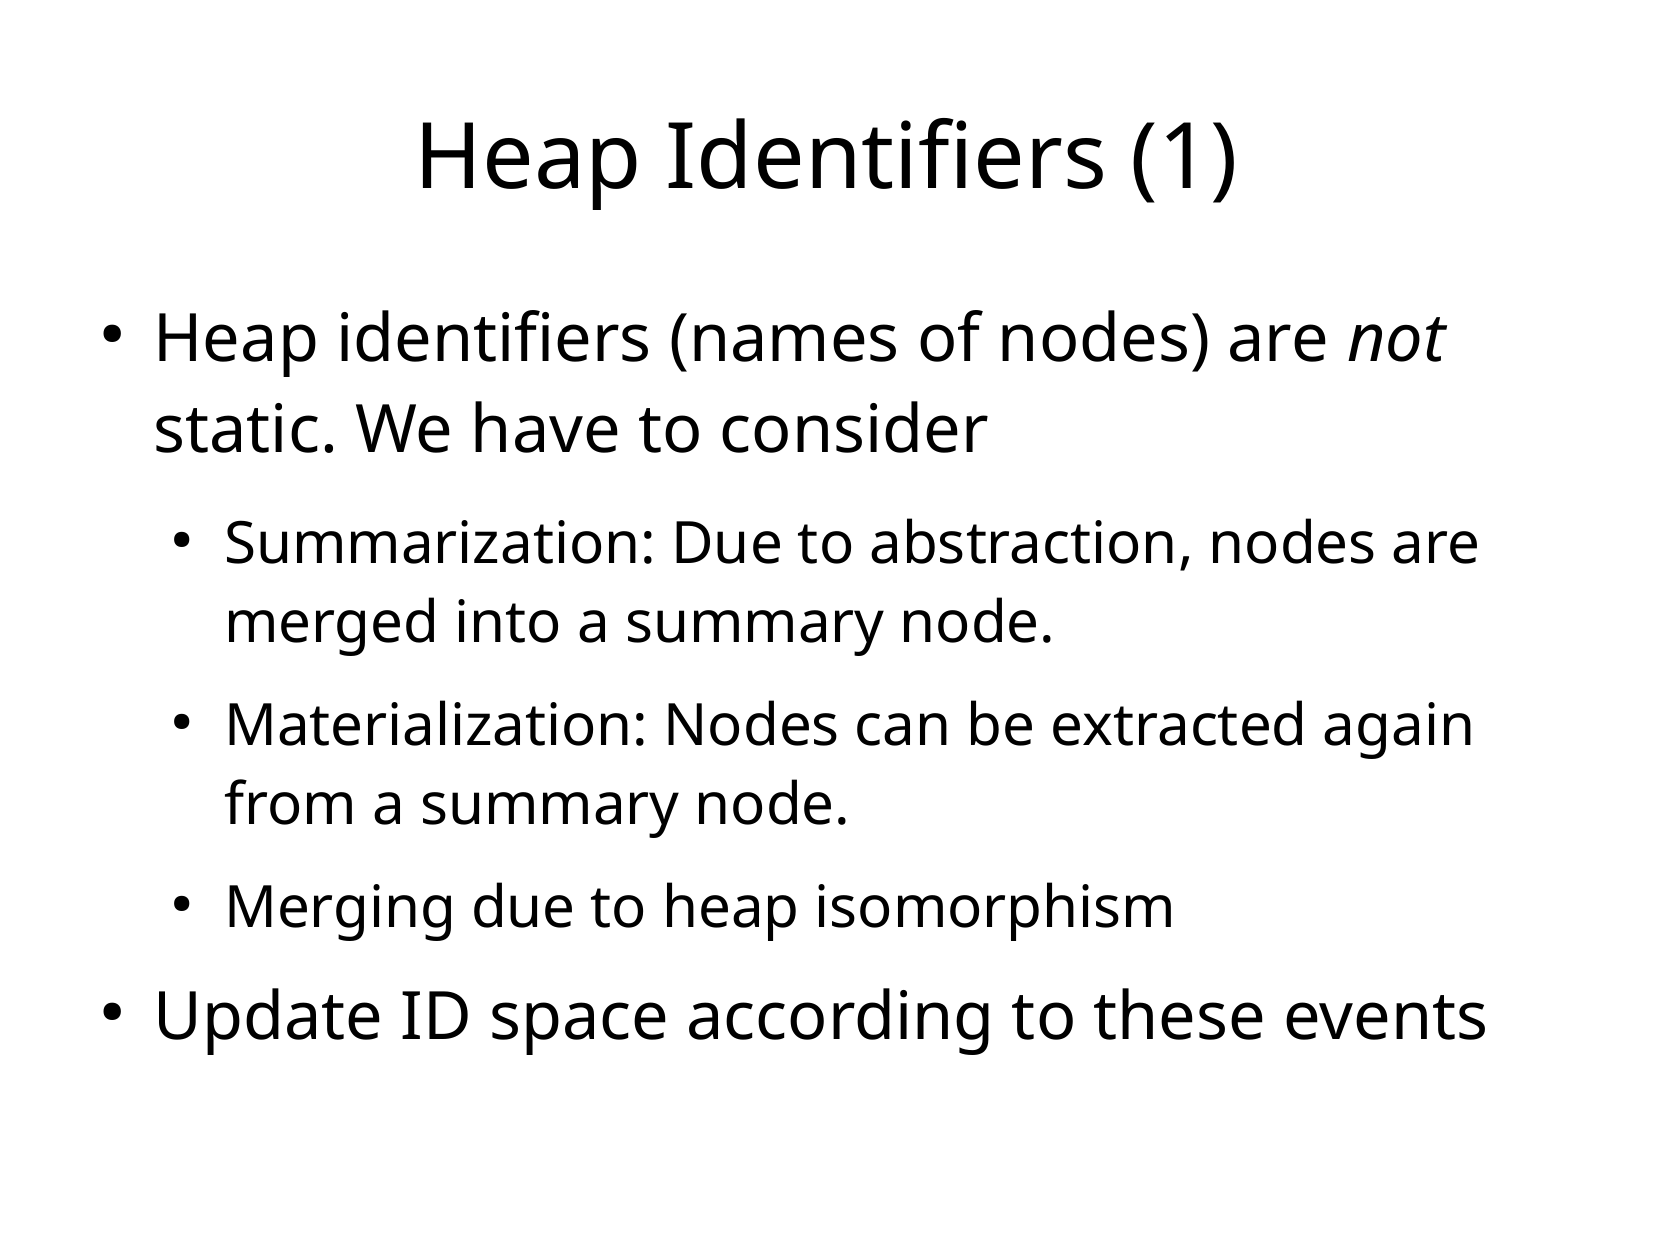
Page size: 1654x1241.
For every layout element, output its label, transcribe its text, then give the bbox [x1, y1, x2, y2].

title Heap Identifiers (1) [82, 49, 1571, 257]
list Heap identifiers (names of nodes) are not static. We have to consider Summarization: Due to abstraction, nodes are merged into a summary node. Materialization: Nodes can be extracted again from a summary node. Merging due to heap isomorphism Update ID space according to these events [82, 290, 1571, 1109]
